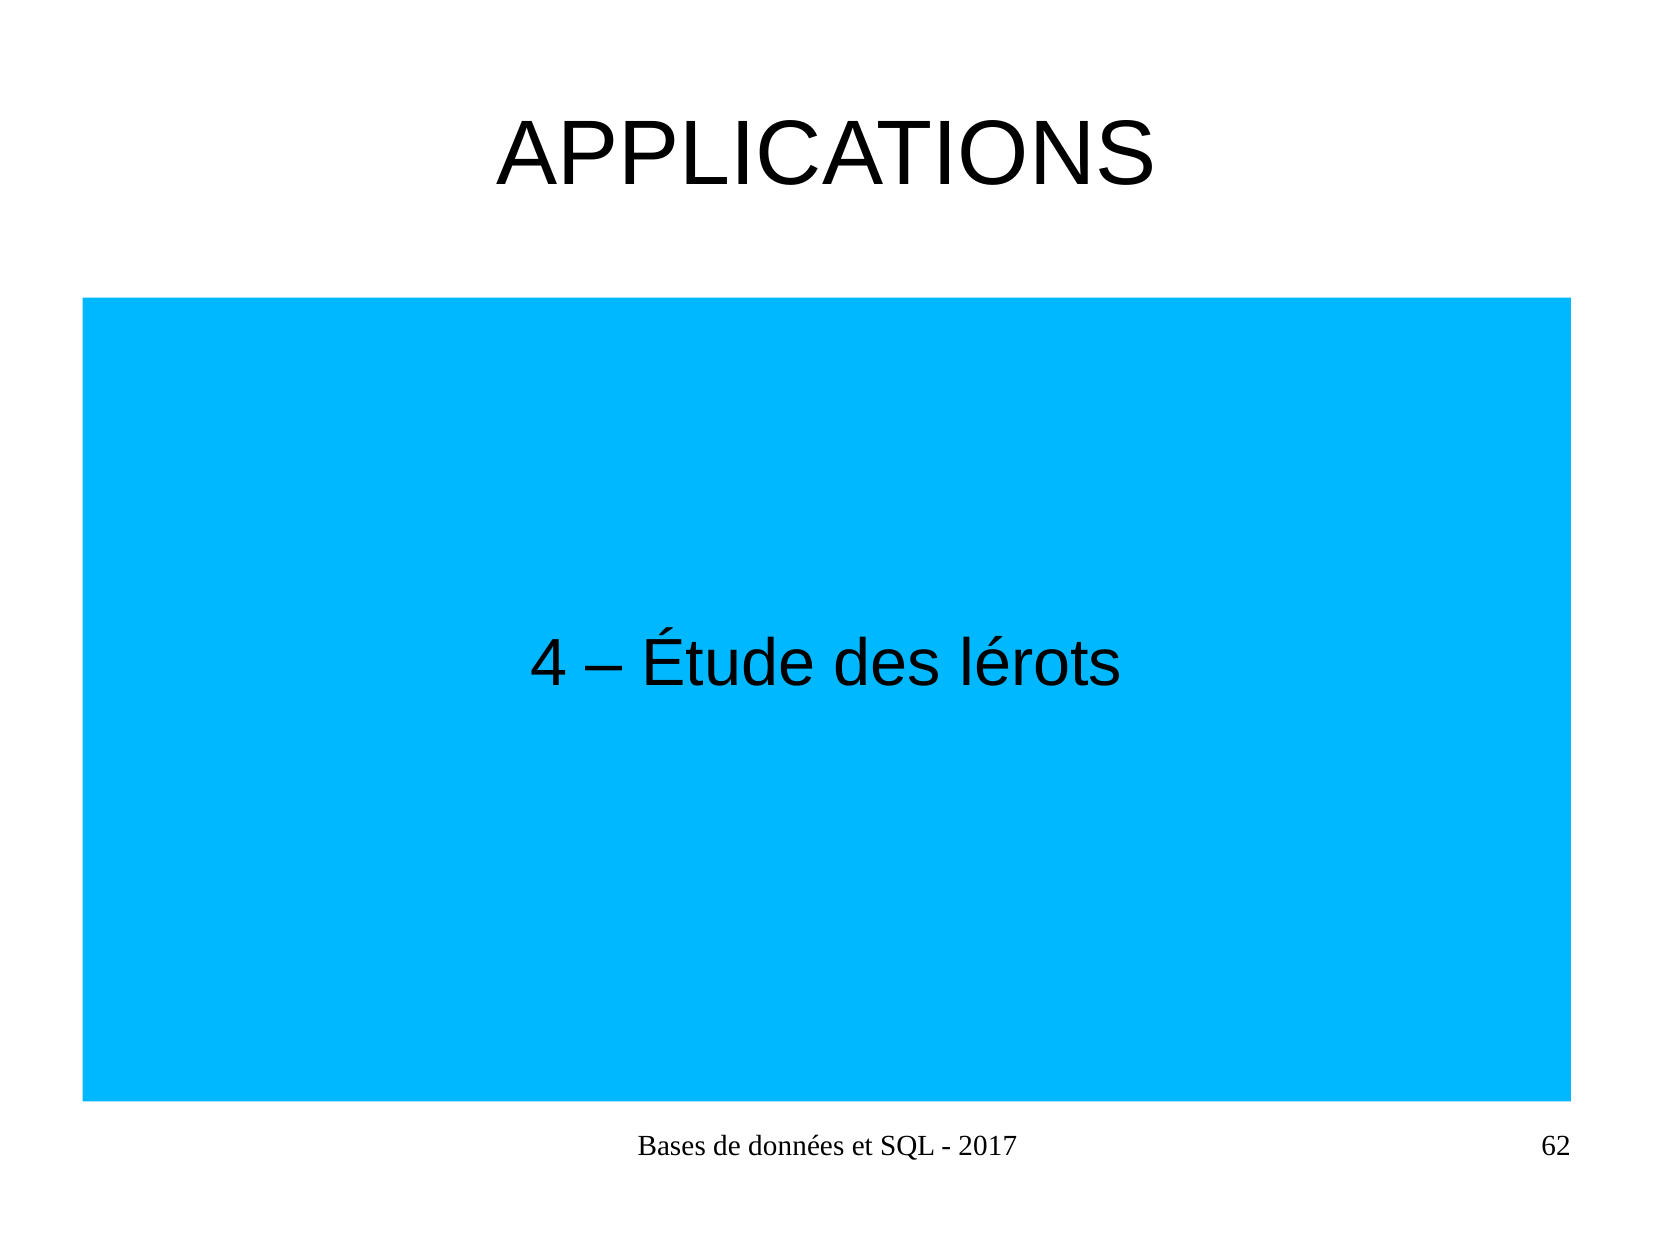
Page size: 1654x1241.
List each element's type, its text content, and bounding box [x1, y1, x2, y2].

subtitle 4 – Étude des lérots [82, 297, 1571, 1102]
title APPLICATIONS [82, 49, 1571, 257]
